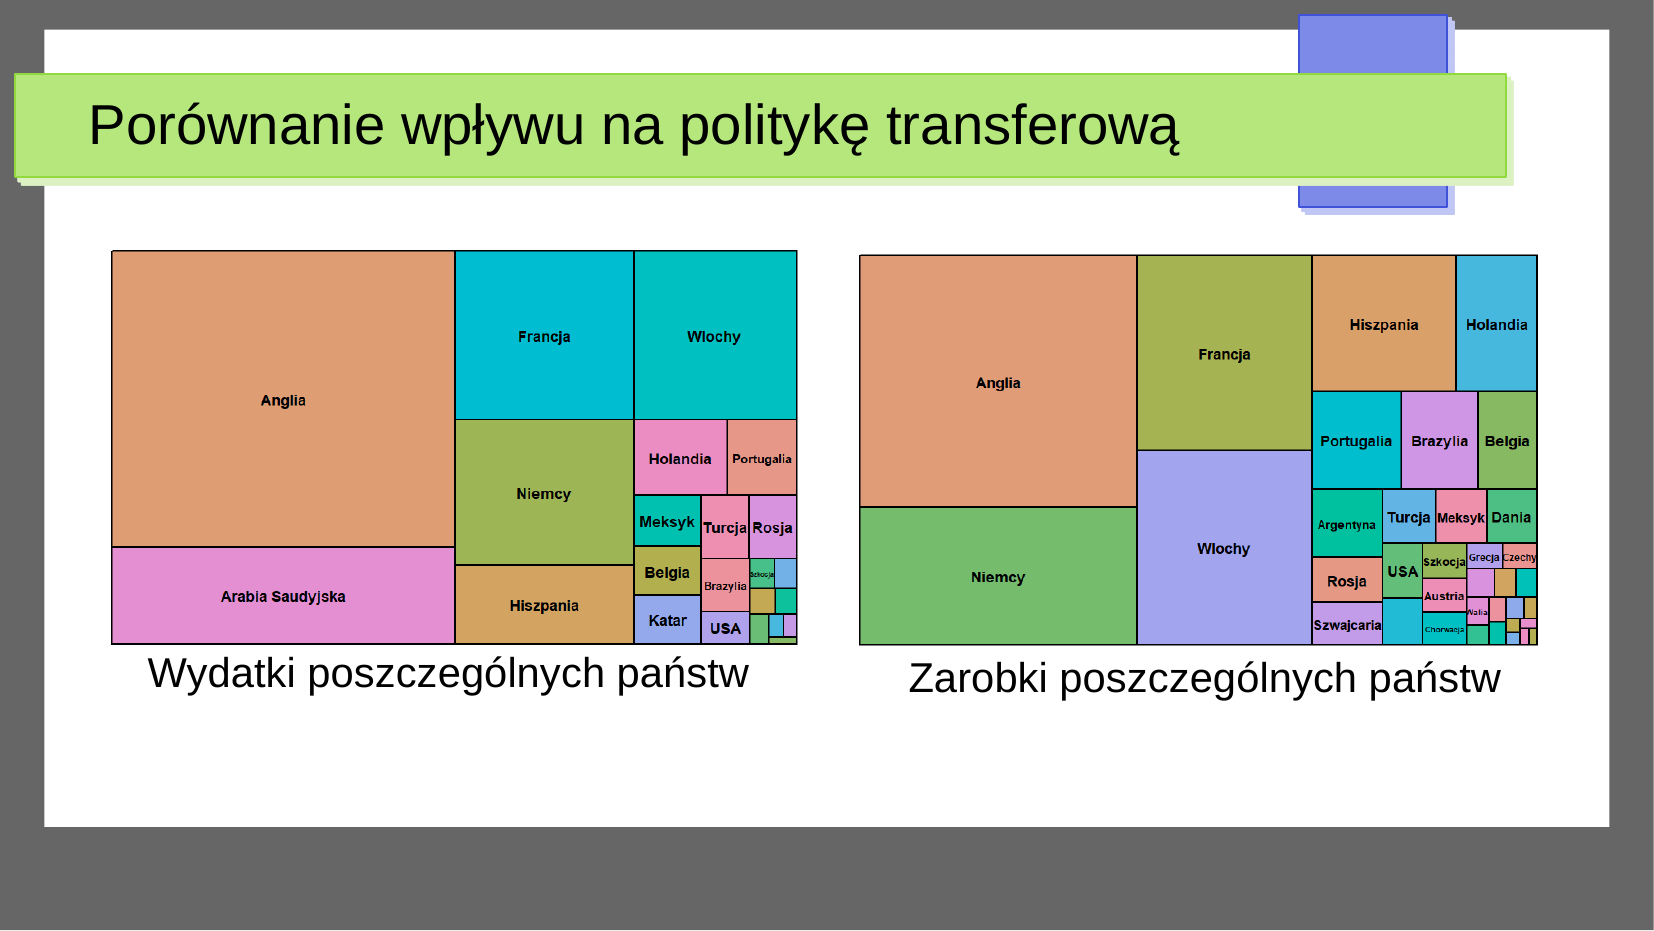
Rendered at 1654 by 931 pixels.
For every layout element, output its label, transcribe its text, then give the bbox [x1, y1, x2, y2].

list Wydatki poszczególnych państw [147, 649, 827, 827]
picture [856, 250, 1544, 650]
title Porównanie wpływu na politykę transferową [88, 73, 1506, 178]
text_box Zarobki poszczególnych państw [893, 647, 1544, 709]
picture [108, 247, 798, 650]
